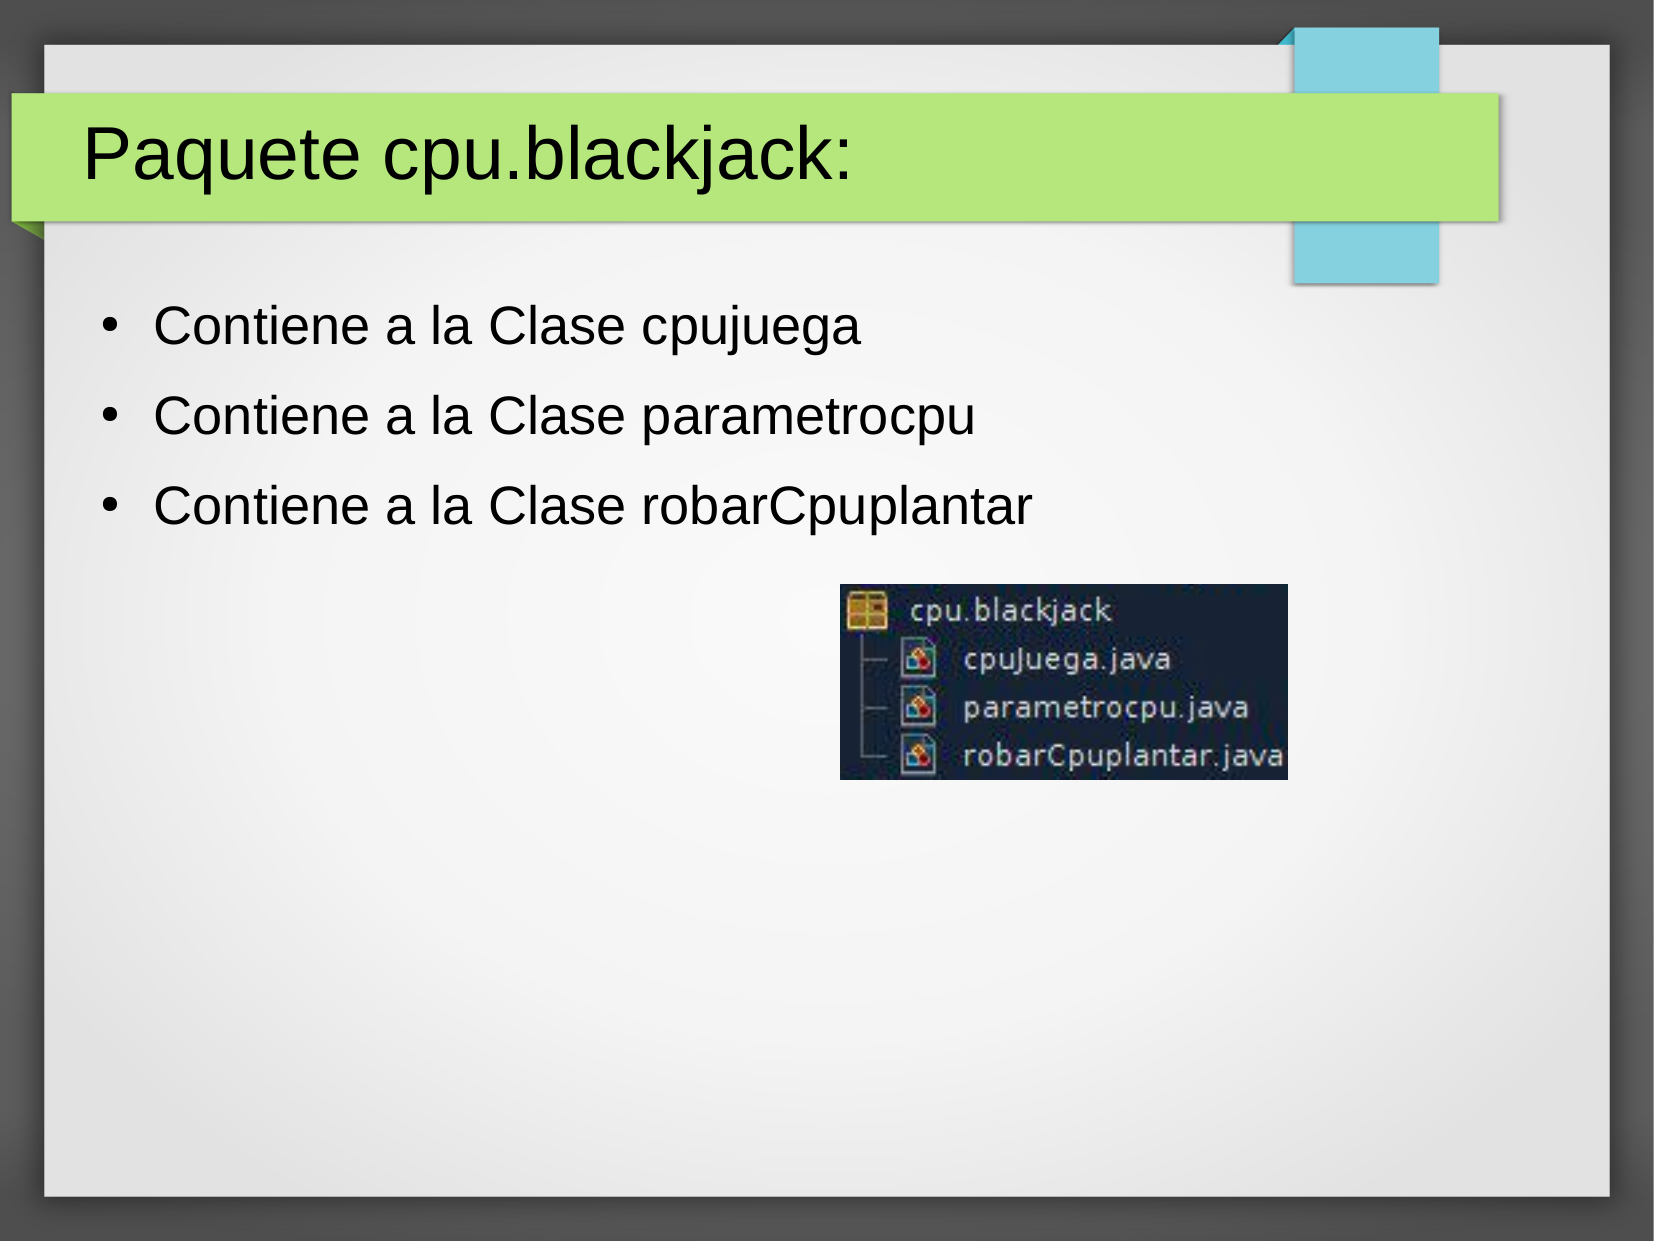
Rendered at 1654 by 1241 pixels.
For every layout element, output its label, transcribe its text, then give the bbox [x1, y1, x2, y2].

list Contiene a la Clase cpujuega Contiene a la Clase parametrocpu Contiene a la Clase robarCpuplantar [82, 295, 1571, 1015]
picture [0, 0, 1654, 1241]
title Paquete cpu.blackjack: [82, 94, 1264, 213]
